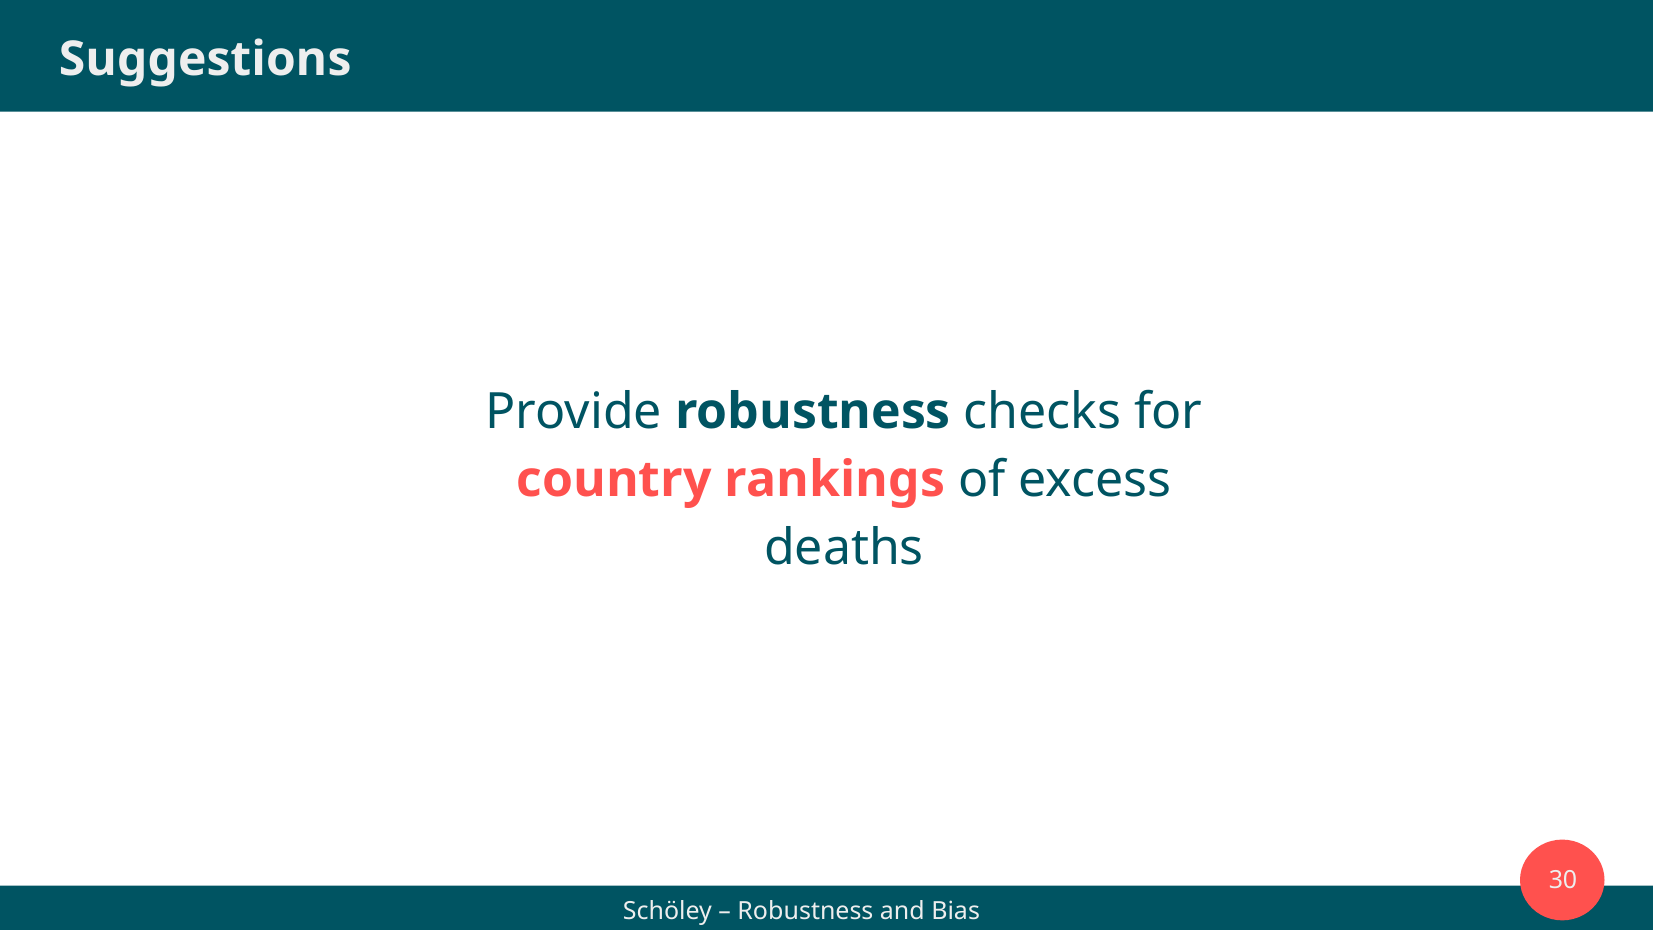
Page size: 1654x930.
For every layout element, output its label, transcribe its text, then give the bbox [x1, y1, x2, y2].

text_box Provide robustness checks for country rankings of excess deaths [395, 367, 1257, 563]
title Suggestions [58, 0, 1594, 117]
